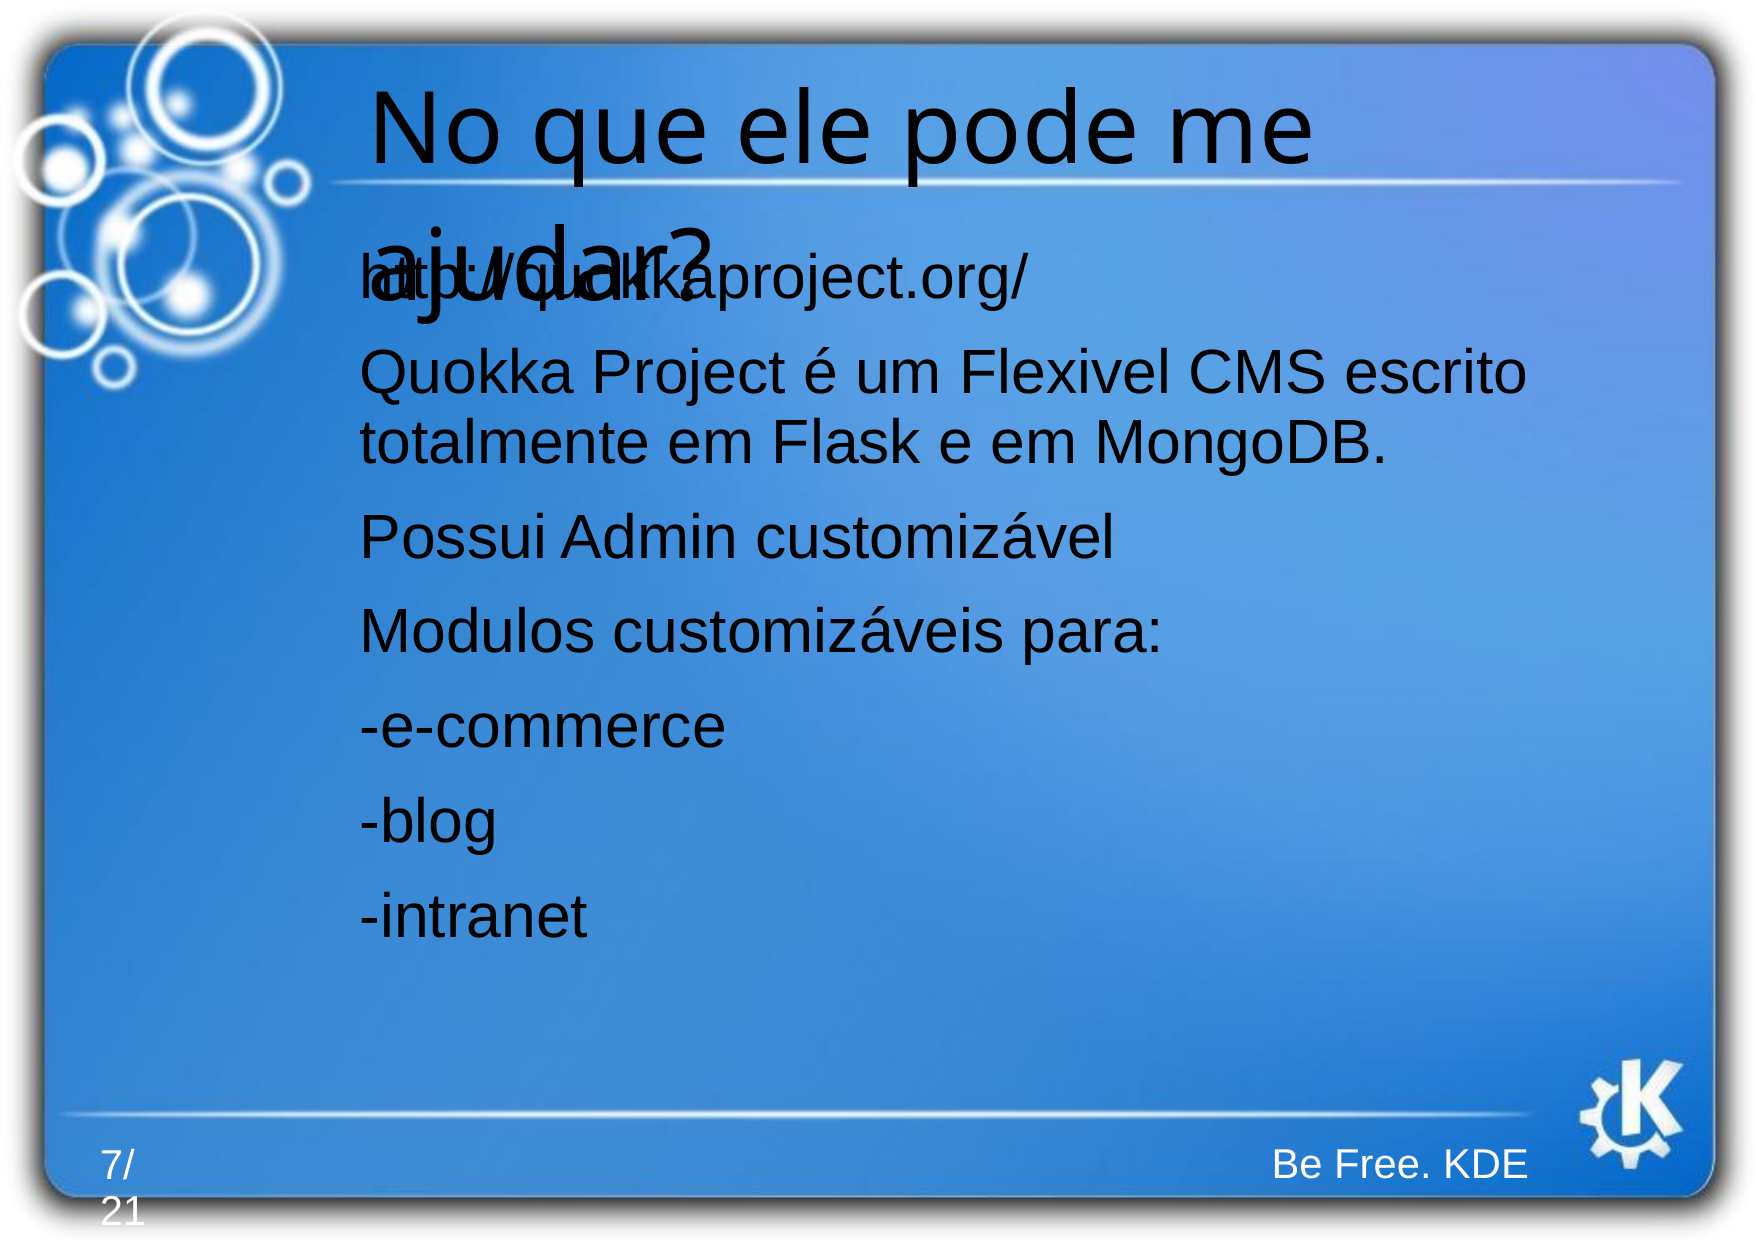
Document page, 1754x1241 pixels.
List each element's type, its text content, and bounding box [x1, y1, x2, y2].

title No que ele pode me ajudar? [352, 49, 1651, 174]
list http://quokkaproject.org/ Quokka Project é um Flexivel CMS escrito totalmente em Flask e em MongoDB. Possui Admin customizável Modulos customizáveis para: -e-commerce -blog -intranet [344, 235, 1643, 1029]
picture [0, 0, 1754, 1241]
